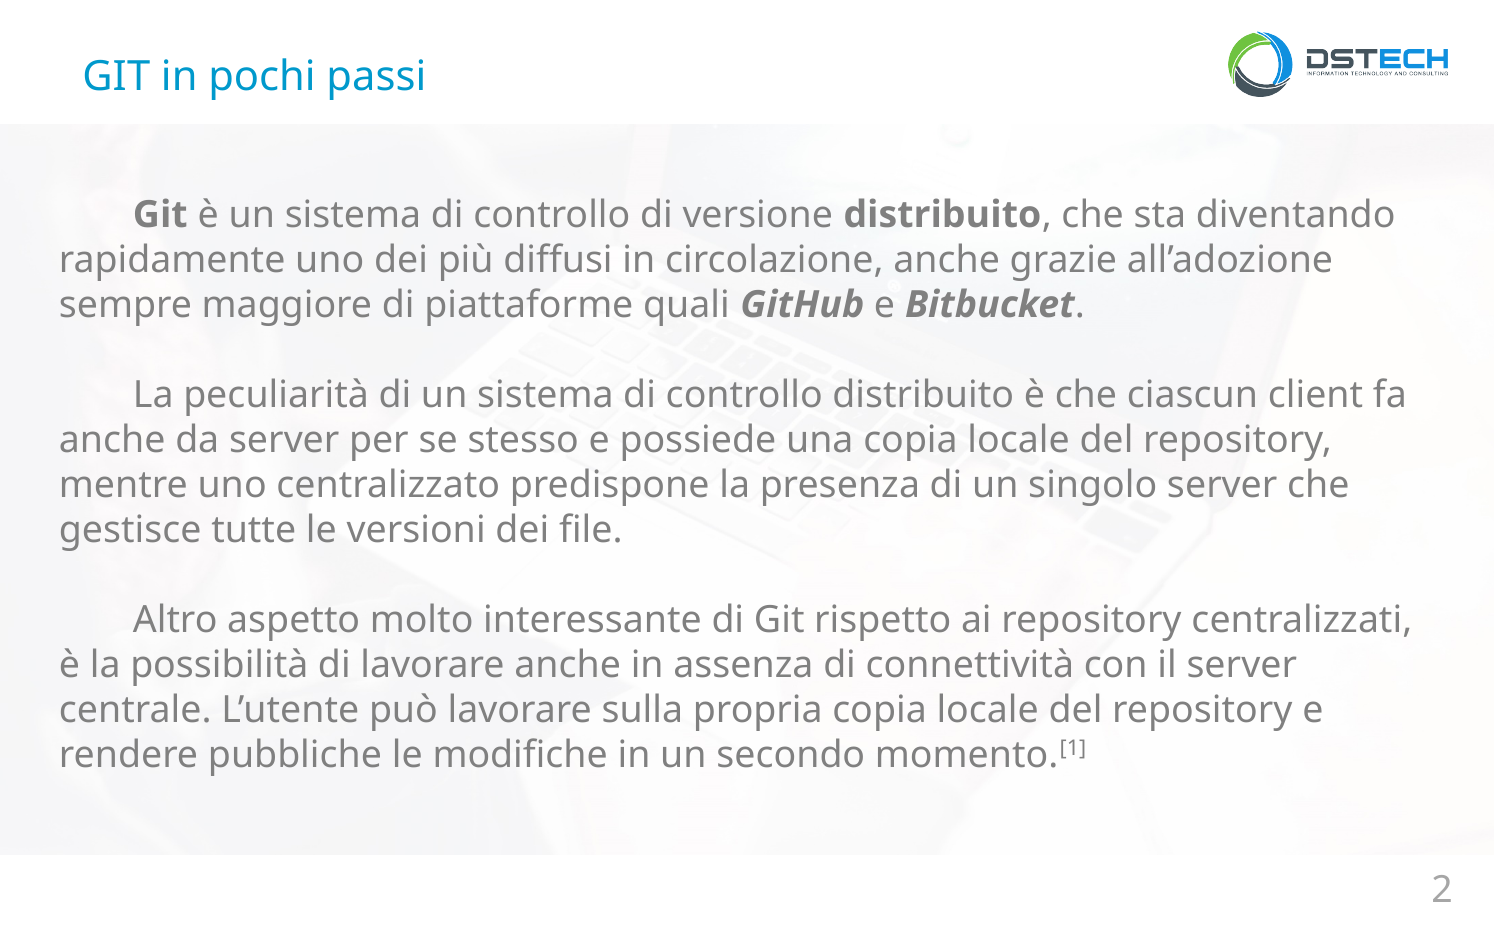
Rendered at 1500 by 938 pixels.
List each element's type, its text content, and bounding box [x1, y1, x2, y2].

text_box 2 [1413, 864, 1460, 910]
picture [1228, 31, 1448, 97]
text_box GIT in pochi passi [67, 41, 1034, 107]
picture [0, 124, 1494, 855]
text_box Git è un sistema di controllo di versione distribuito, che sta diventando rapidamente uno dei più diffusi in circolazione, anche grazie all’adozione sempre maggiore di piattaforme quali GitHub e Bitbucket. La peculiarità di un sistema di controllo distribuito è che ciascun client fa anche da server per se stesso e possiede una copia locale del repository, mentre uno centralizzato predispone la presenza di un singolo server che gestisce tutte le versioni dei file. Altro aspetto molto interessante di Git rispetto ai repository centralizzati, è la possibilità di lavorare anche in assenza di connettività con il server centrale. L’utente può lavorare sulla propria copia locale del repository e rendere pubbliche le modifiche in un secondo momento.[1] [59, 145, 1441, 871]
